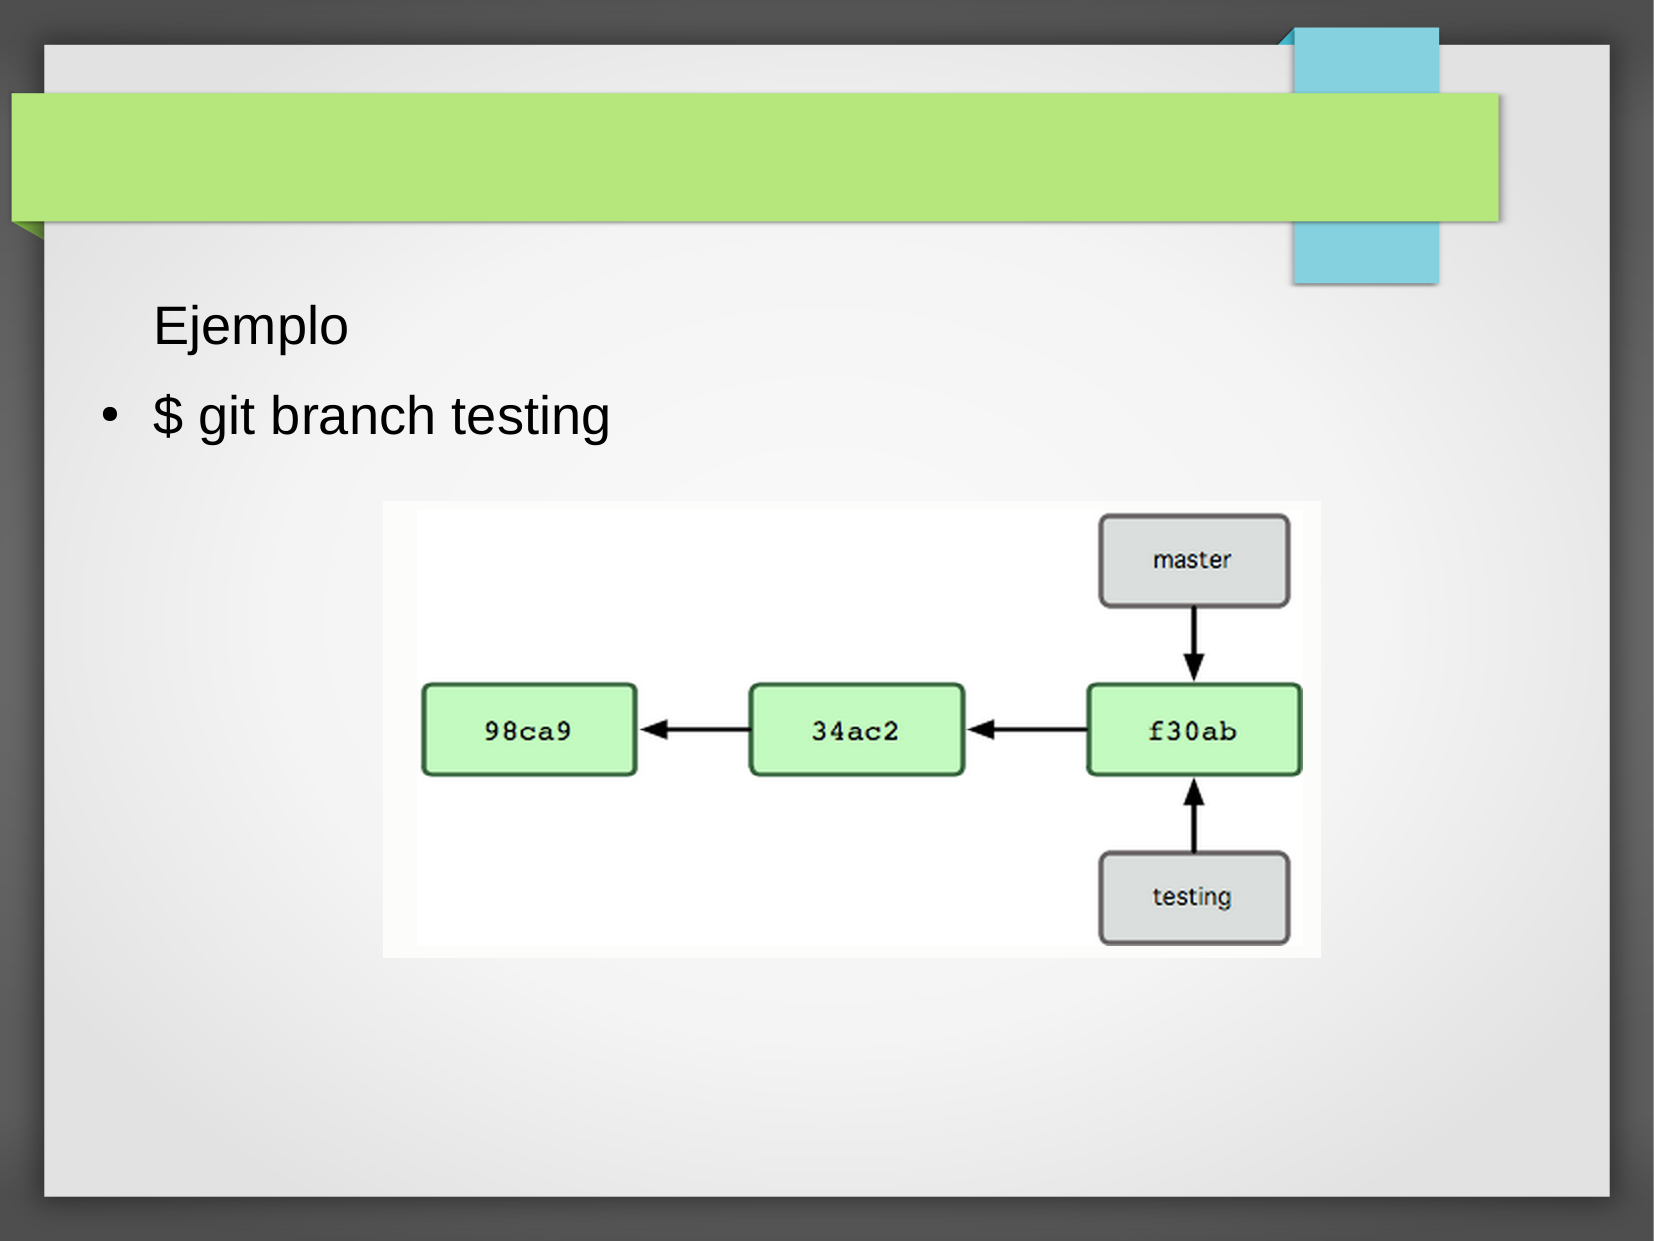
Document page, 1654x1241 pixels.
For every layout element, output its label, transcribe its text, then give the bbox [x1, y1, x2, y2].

list Ejemplo $ git branch testing [82, 295, 1571, 1015]
picture [0, 0, 1654, 1241]
